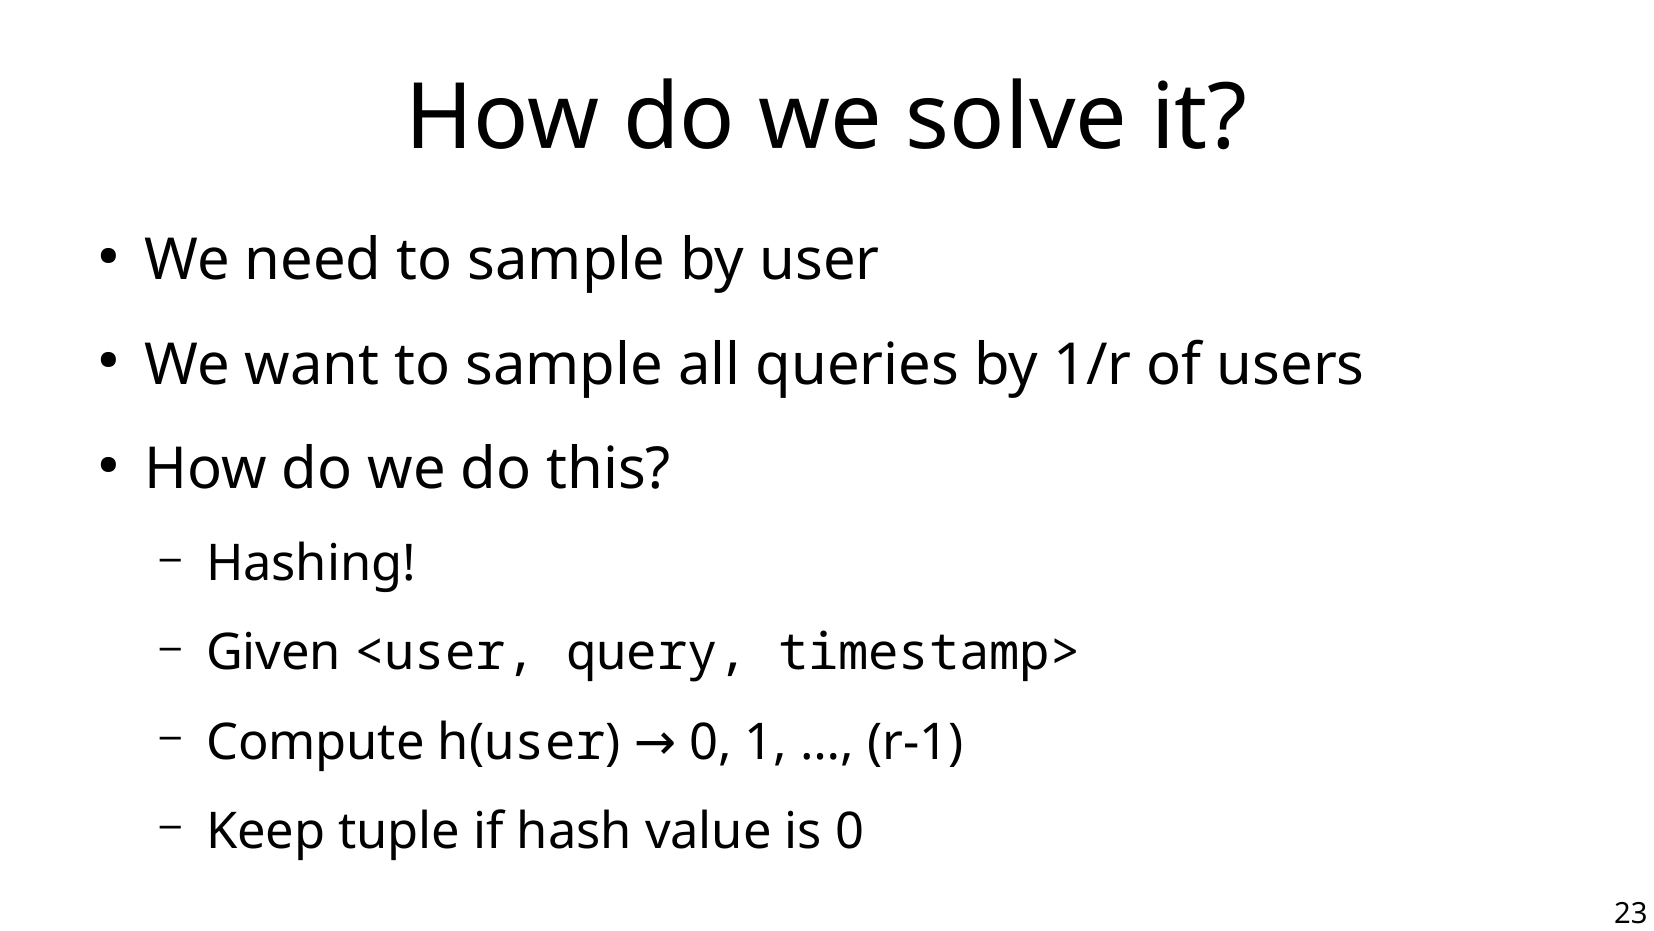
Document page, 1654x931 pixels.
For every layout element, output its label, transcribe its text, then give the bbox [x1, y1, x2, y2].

list We need to sample by user We want to sample all queries by 1/r of users How do we do this? Hashing! Given <user, query, timestamp> Compute h(user) → 0, 1, …, (r-1) Keep tuple if hash value is 0 [82, 217, 1571, 867]
title How do we solve it? [82, 1, 1571, 217]
